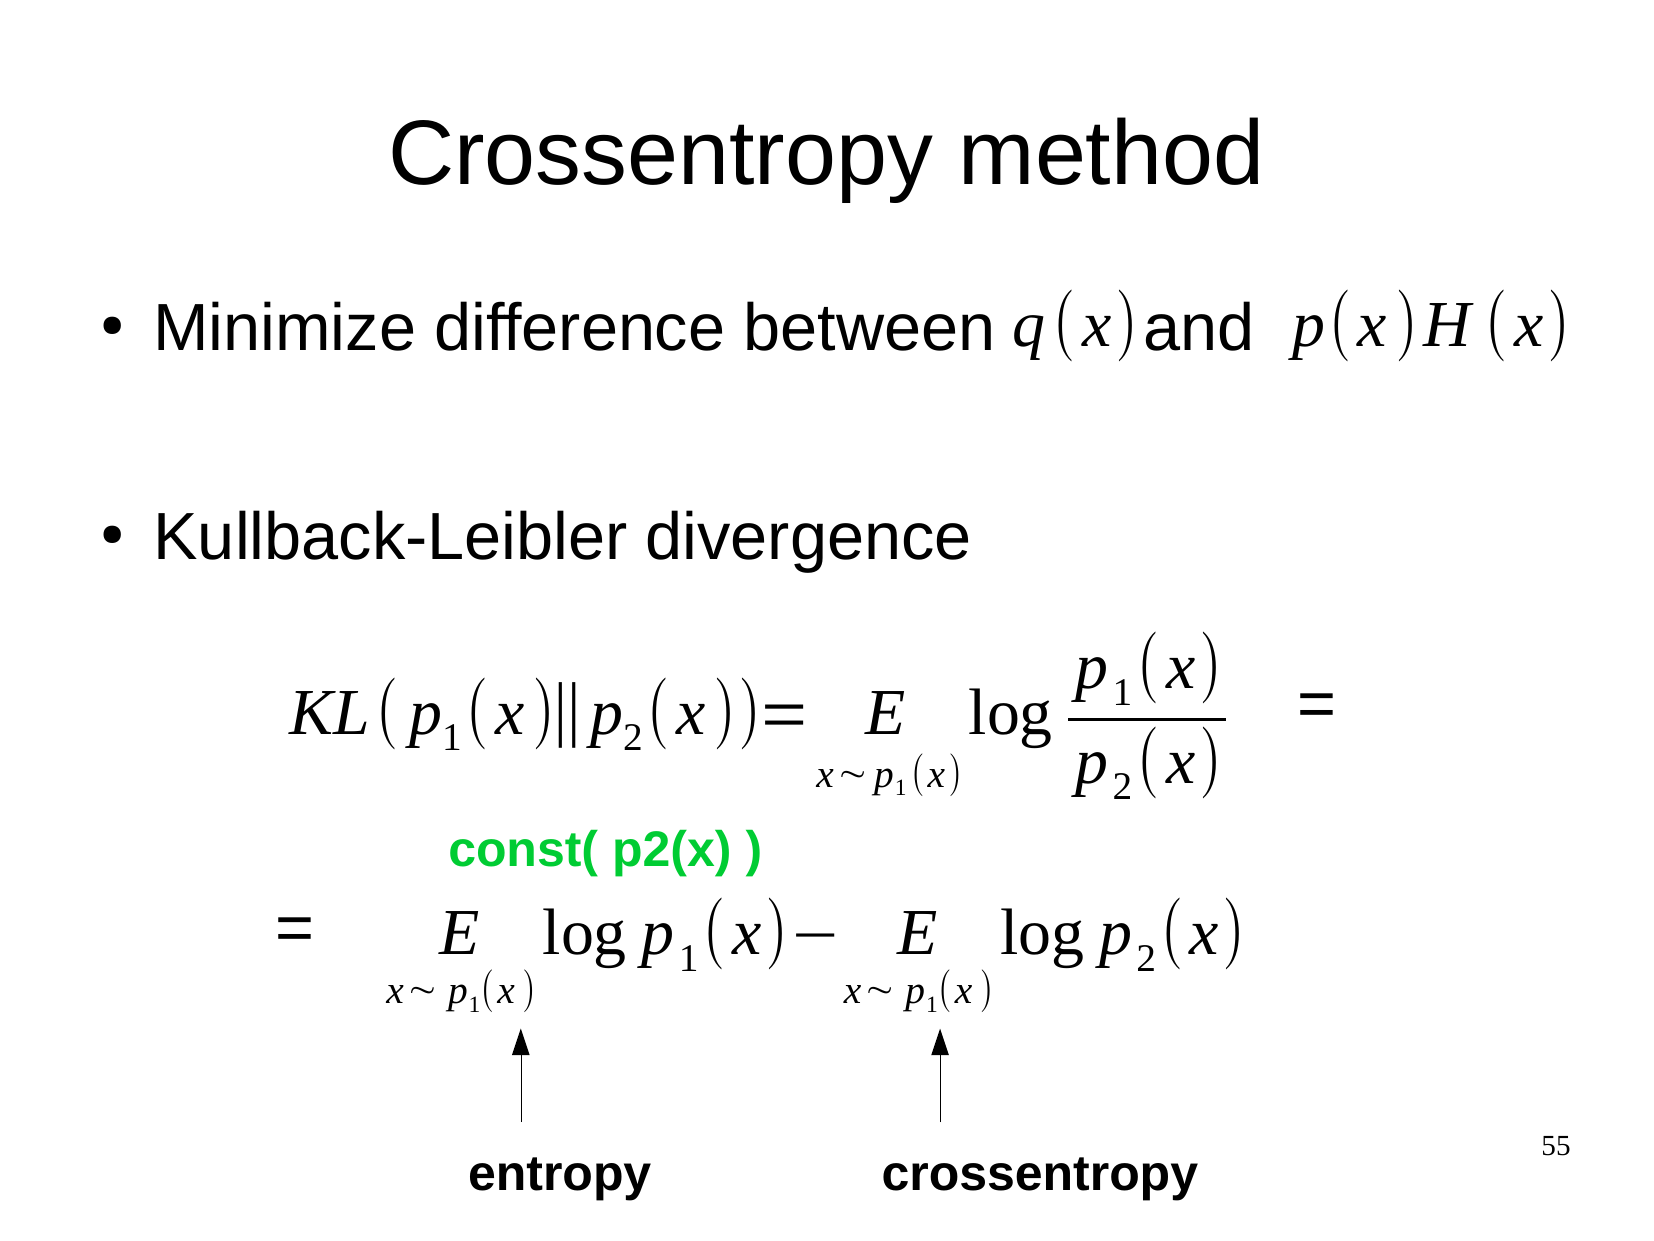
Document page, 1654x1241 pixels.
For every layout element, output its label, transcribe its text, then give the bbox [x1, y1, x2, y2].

chart [269, 627, 1244, 807]
chart [1267, 285, 1587, 365]
text_box crossentropy [866, 1138, 1213, 1210]
chart [995, 284, 1155, 364]
text_box entropy [453, 1138, 667, 1210]
text_box const( p2(x) ) [433, 814, 778, 886]
chart [369, 893, 1263, 1020]
text_box = [1282, 658, 1352, 748]
list Minimize difference between and Kullback-Leibler divergence [82, 290, 1571, 1010]
text_box = [261, 882, 330, 973]
title Crossentropy method [82, 49, 1571, 257]
